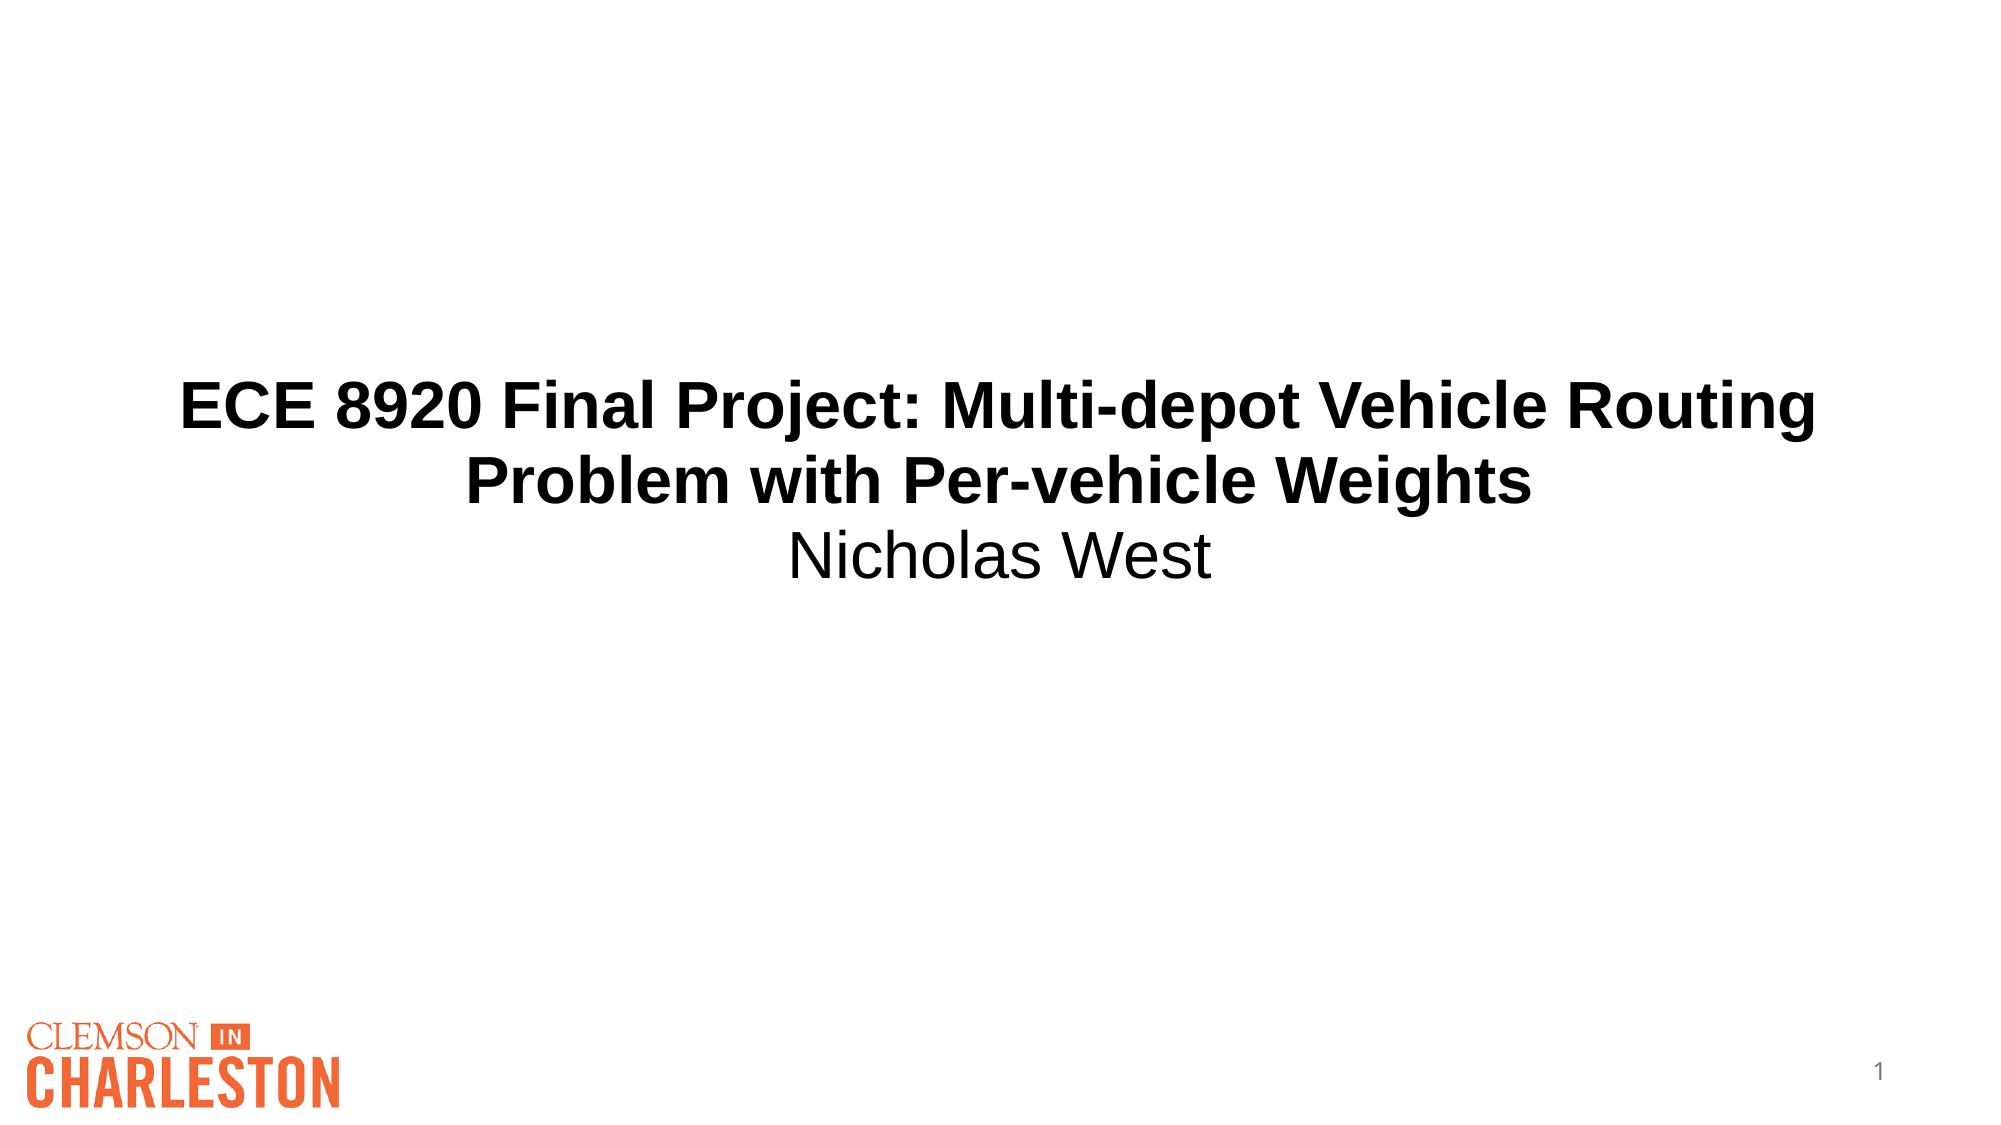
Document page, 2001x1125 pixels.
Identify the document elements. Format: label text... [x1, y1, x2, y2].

subtitle ECE 8920 Final Project: Multi-depot Vehicle Routing Problem with Per-vehicle Weights Nicholas West [99, 44, 1900, 916]
picture [27, 1022, 339, 1108]
